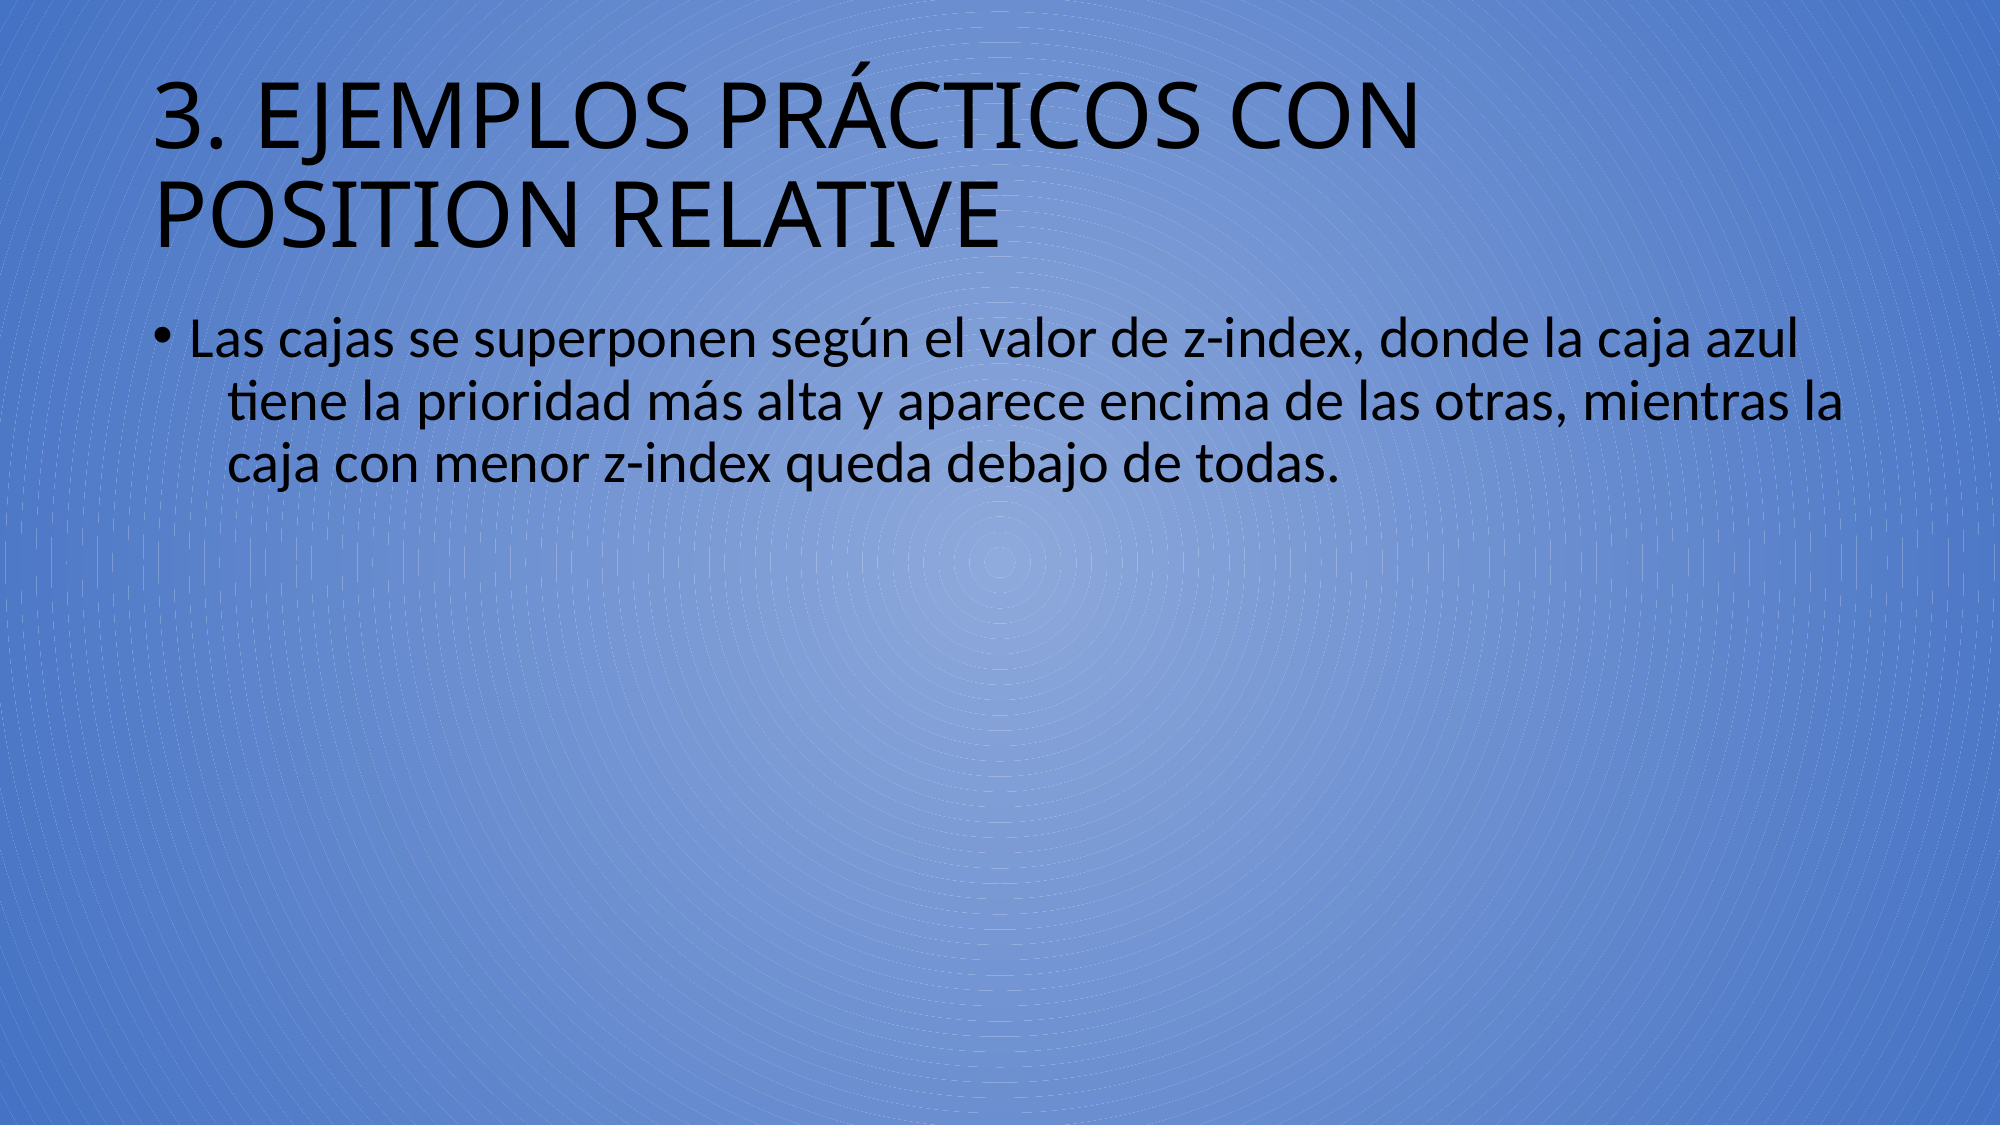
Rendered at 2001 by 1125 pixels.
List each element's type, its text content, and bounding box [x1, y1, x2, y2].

list Las cajas se superponen según el valor de z-index, donde la caja azul tiene la prioridad más alta y aparece encima de las otras, mientras la caja con menor z-index queda debajo de todas. [137, 299, 1863, 1014]
title 3. EJEMPLOS PRÁCTICOS CON POSITION RELATIVE [137, 59, 1863, 278]
